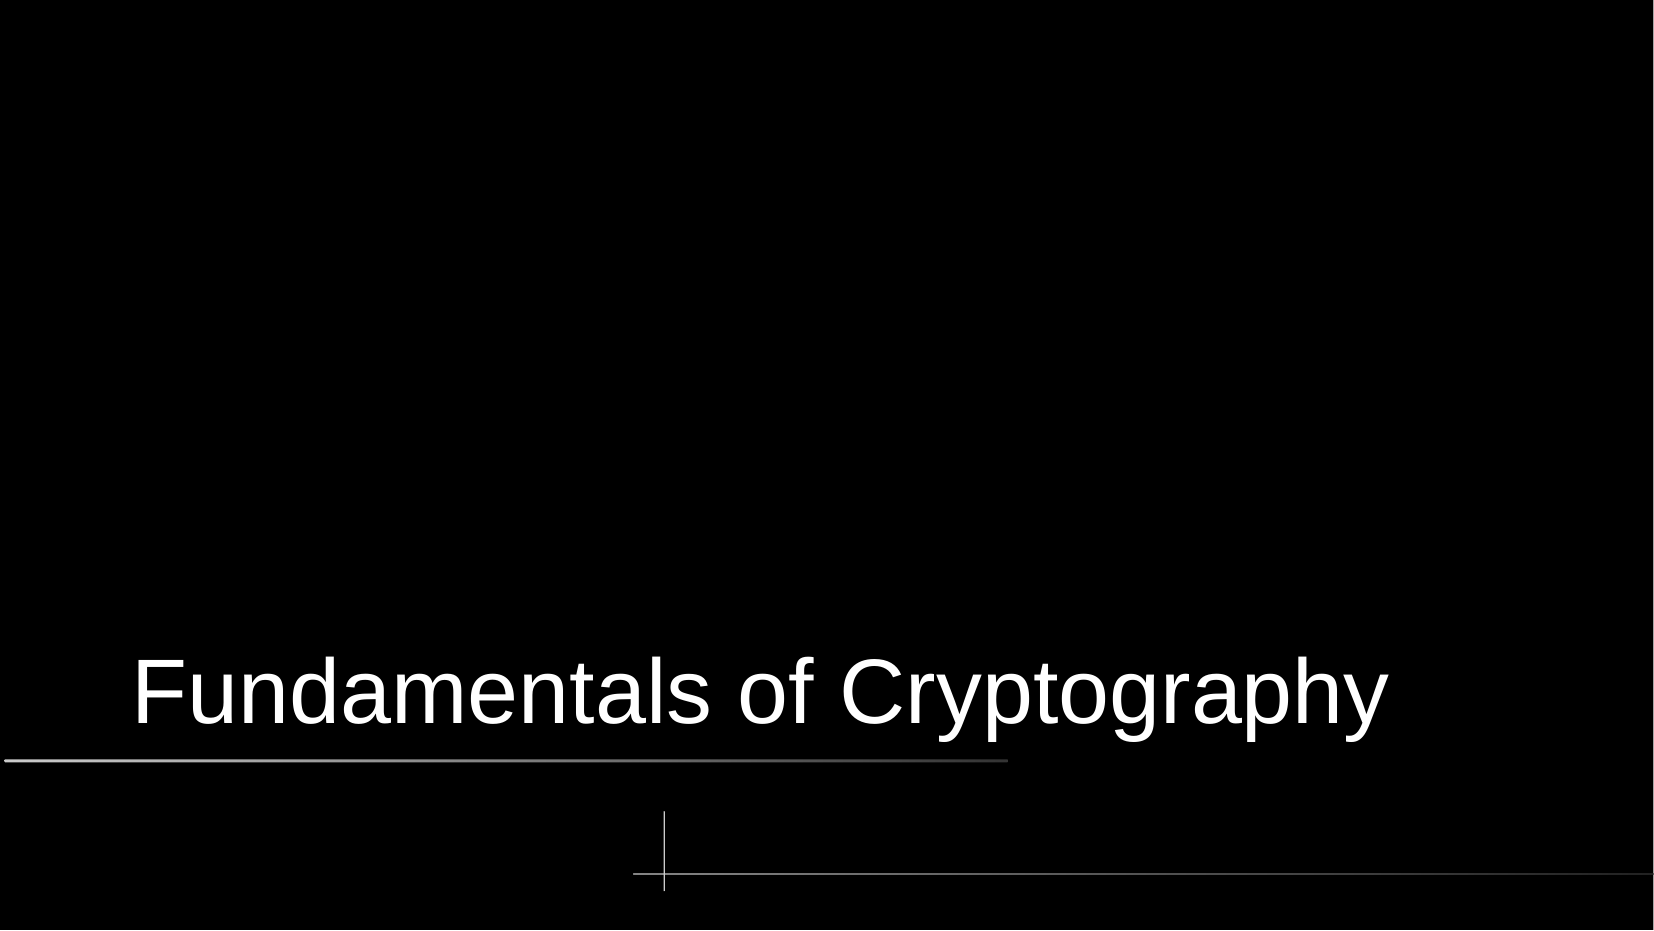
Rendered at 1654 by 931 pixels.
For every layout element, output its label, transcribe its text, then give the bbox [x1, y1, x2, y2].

title Fundamentals of Cryptography [23, 637, 1501, 746]
